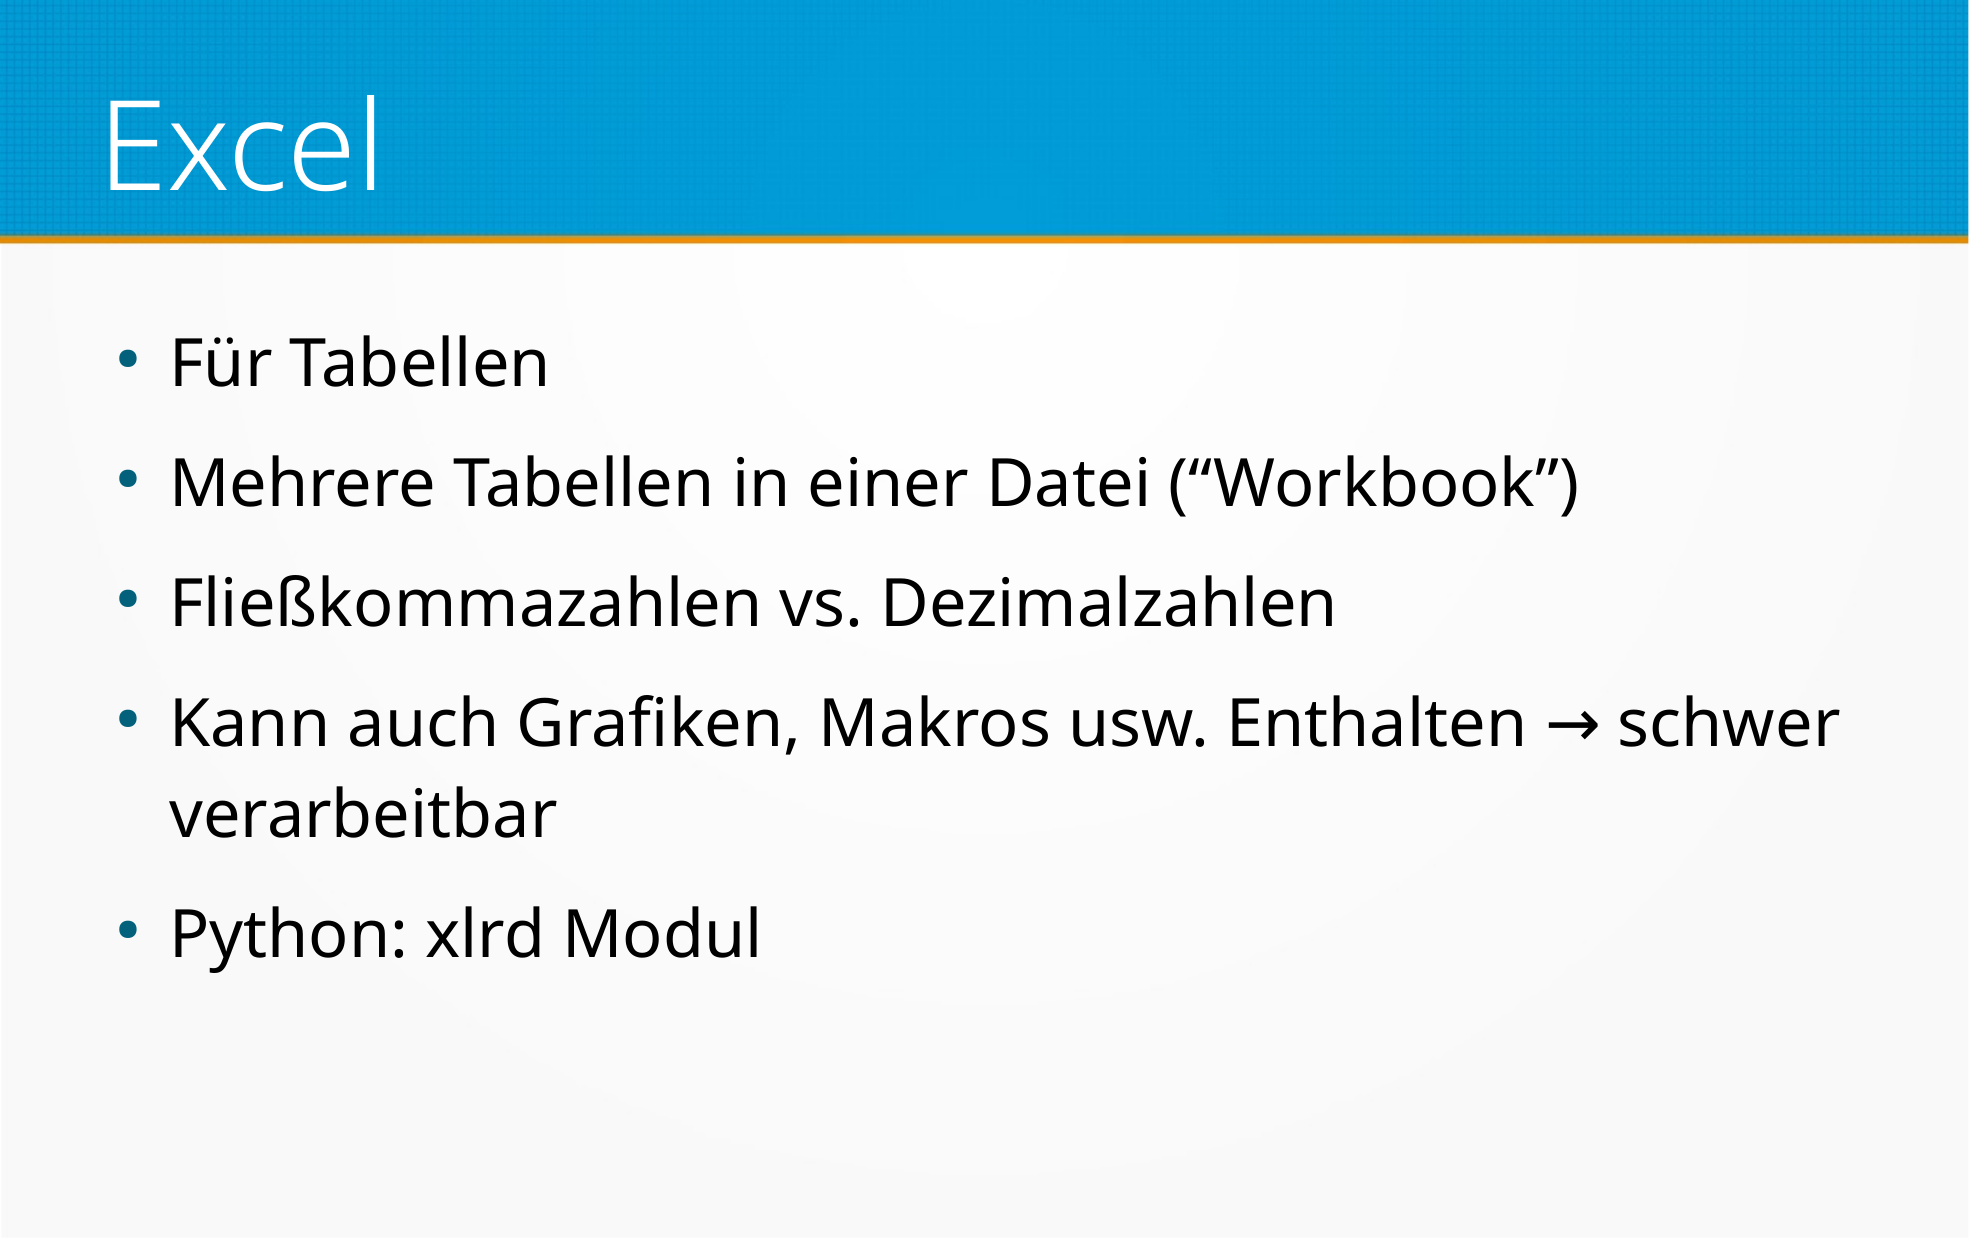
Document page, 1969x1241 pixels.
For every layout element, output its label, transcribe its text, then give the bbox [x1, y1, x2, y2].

title Excel [98, 19, 1870, 227]
list Für Tabellen Mehrere Tabellen in einer Datei (“Workbook”) Fließkommazahlen vs. Dezimalzahlen Kann auch Grafiken, Makros usw. Enthalten → schwer verarbeitbar Python: xlrd Modul [98, 315, 1861, 1081]
picture [0, 233, 1969, 1241]
